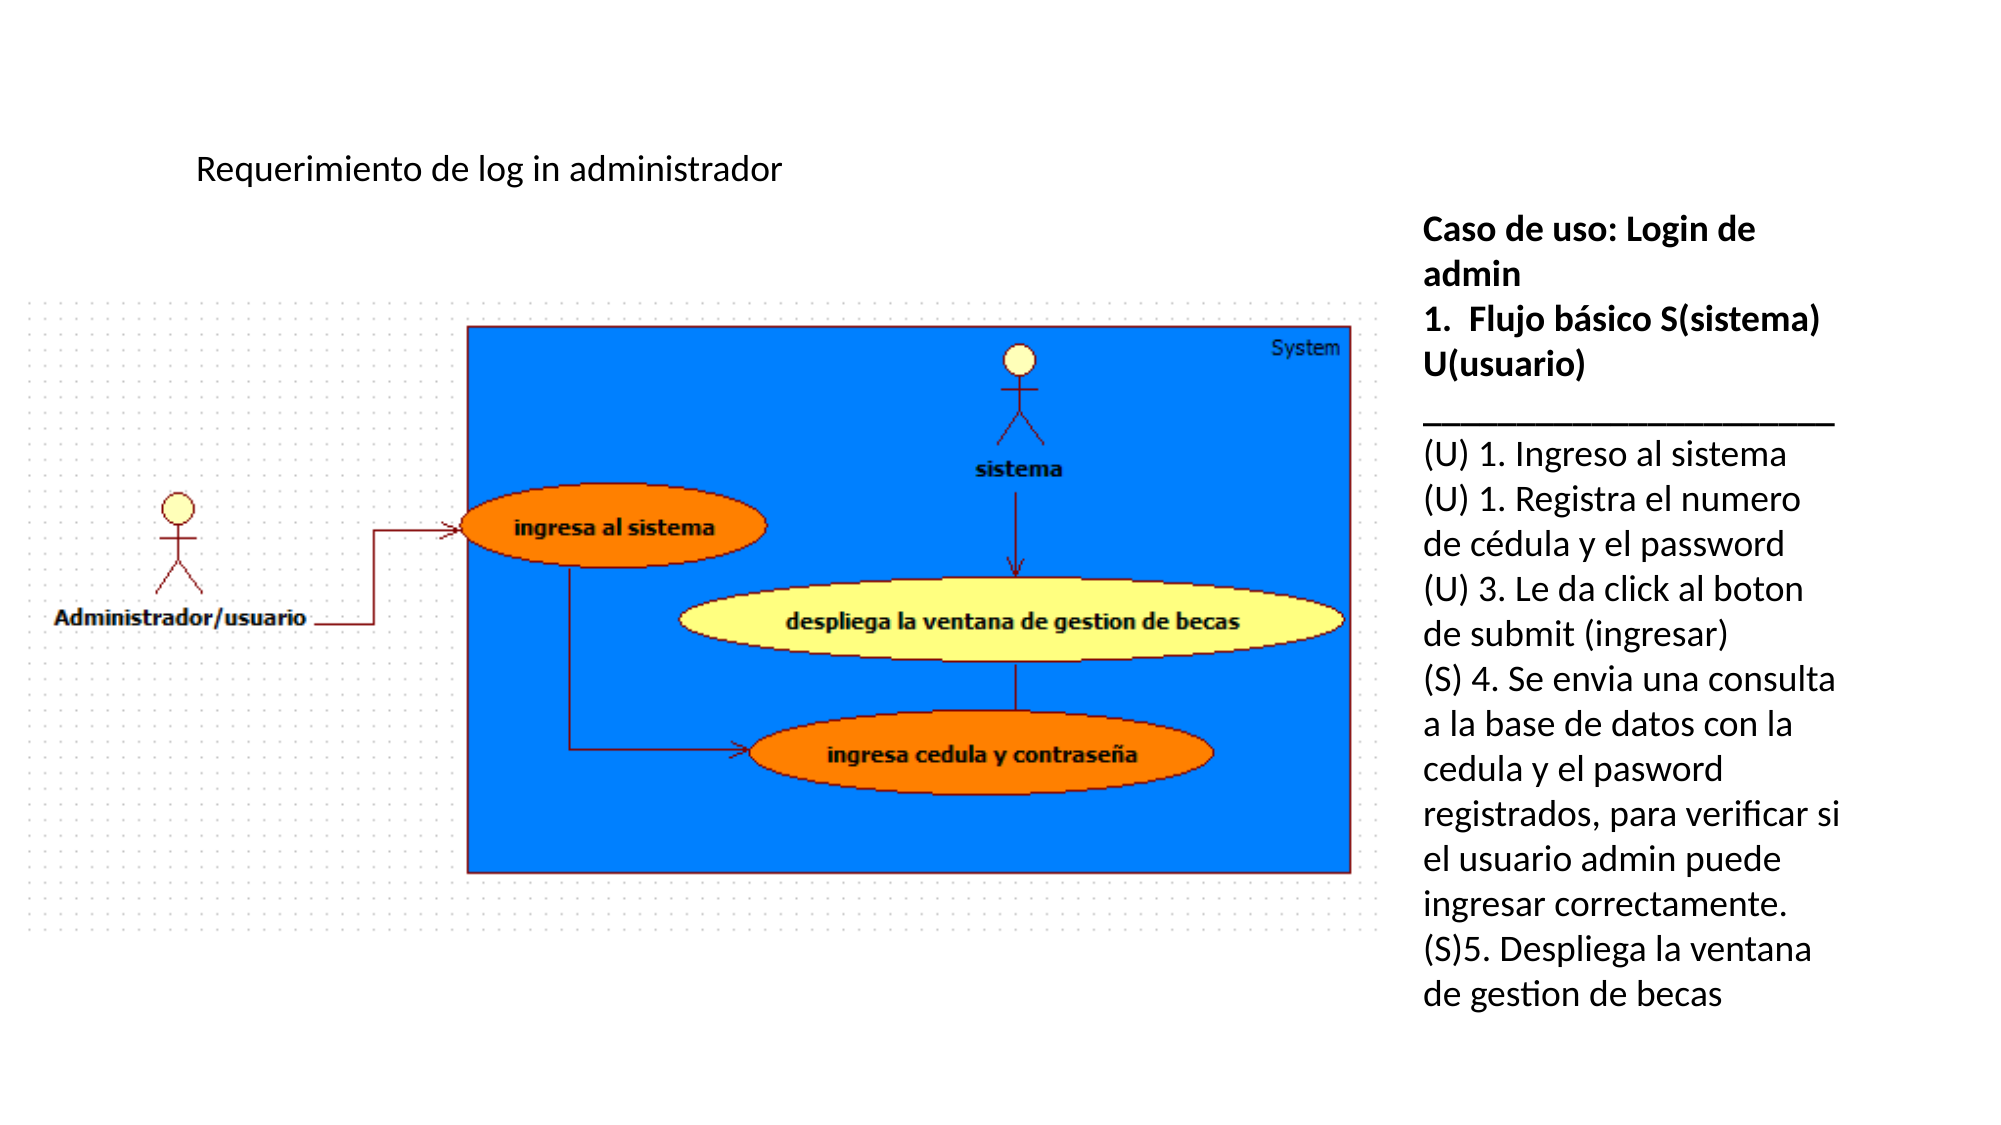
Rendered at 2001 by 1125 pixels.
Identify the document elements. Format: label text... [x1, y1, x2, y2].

picture [27, 291, 1385, 941]
text_box Caso de uso: Login de admin 1. Flujo básico S(sistema) U(usuario) ______________________ (U) 1. Ingreso al sistema (U) 1. Registra el numero de cédula y el password (U) 3. Le da click al boton de submit (ingresar) (S) 4. Se envia una consulta a la base de datos con la cedula y el pasword registrados, para verificar si el usuario admin puede ingresar correctamente. (S)5. Despliega la ventana de gestion de becas [1408, 196, 1861, 1022]
text_box Requerimiento de log in administrador [181, 136, 1707, 377]
